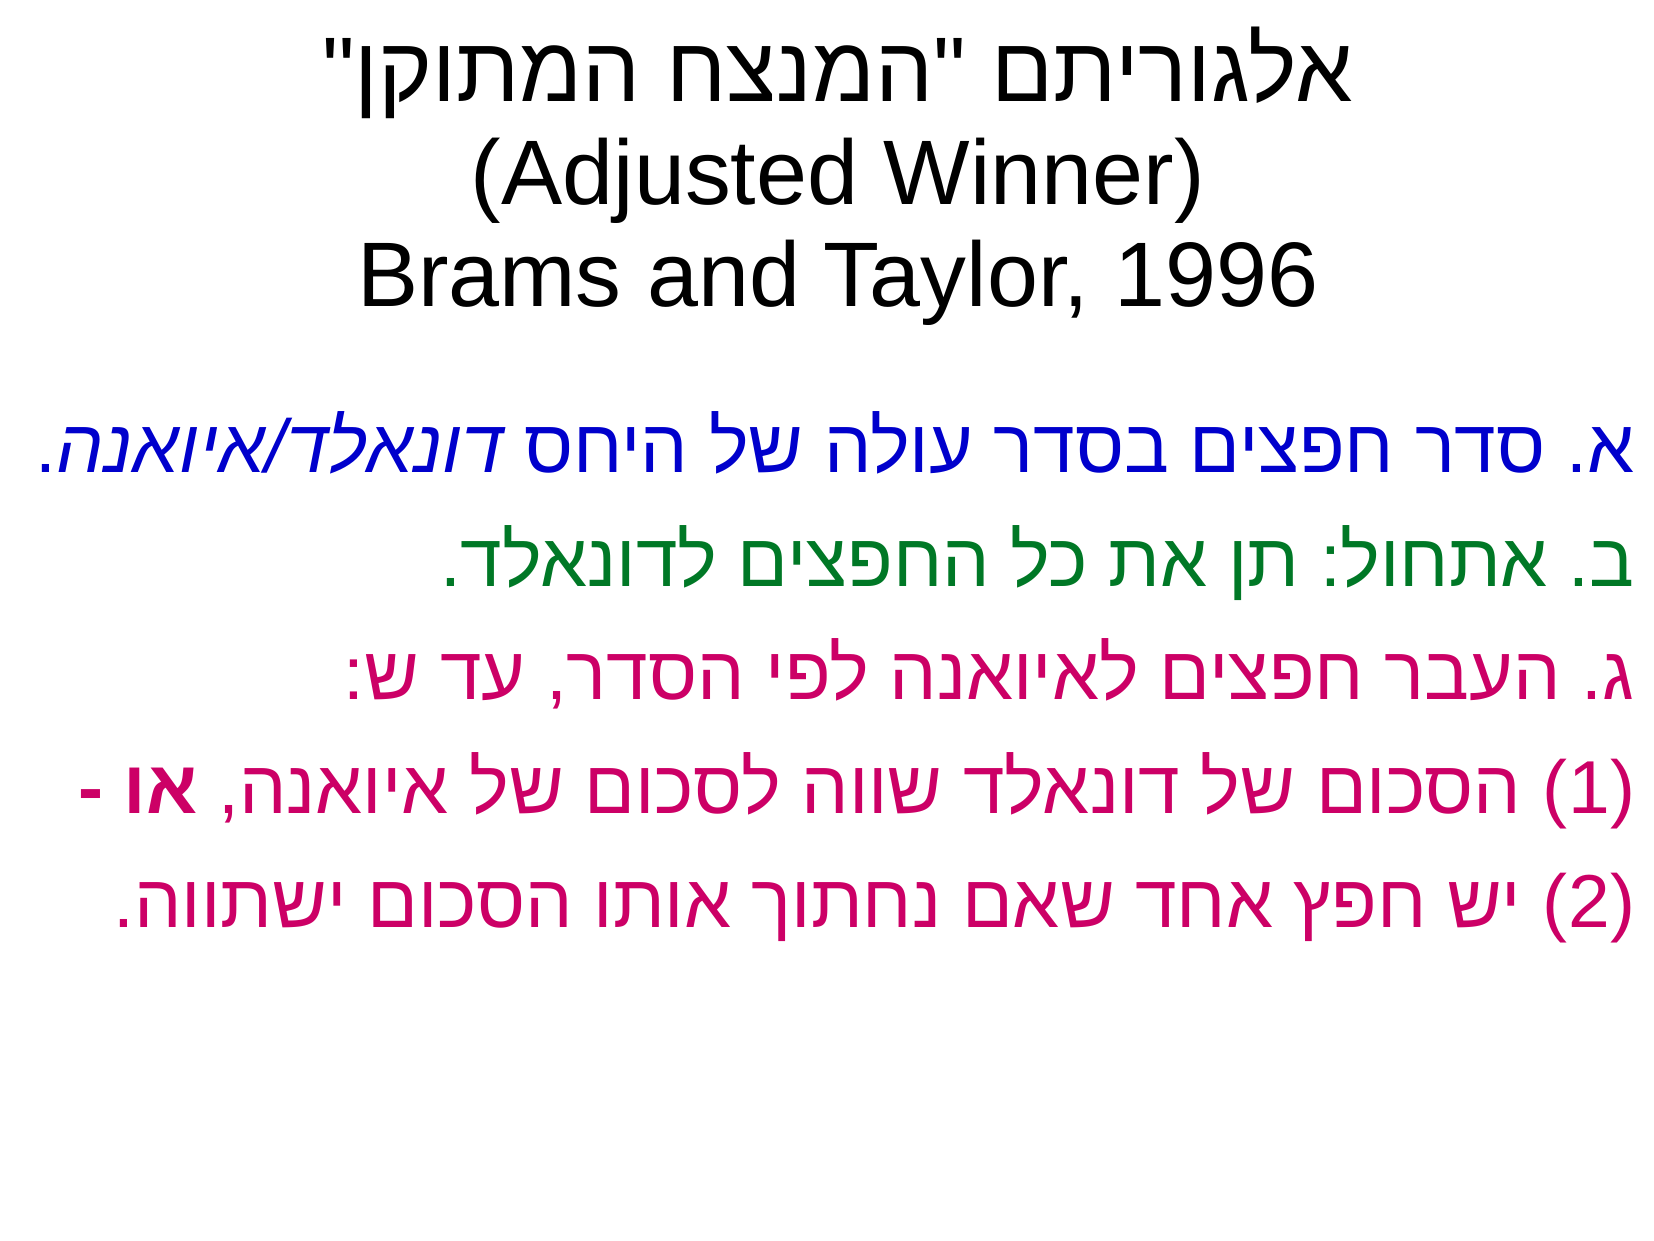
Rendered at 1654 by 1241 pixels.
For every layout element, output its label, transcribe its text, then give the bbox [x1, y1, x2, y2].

title אלגוריתם "המנצח המתוקן" (Adjusted Winner) Brams and Taylor, 1996 [11, 15, 1654, 331]
list א. סדר חפצים בסדר עולה של היחס דונאלד/איואנה. ב. אתחול: תן את כל החפצים לדונאלד. ג. העבר חפצים לאיואנה לפי הסדר, עד ש: (1) הסכום של דונאלד שווה לסכום של איואנה, או - (2) יש חפץ אחד שאם נחתוך אותו הסכום ישתווה. [15, 405, 1636, 916]
